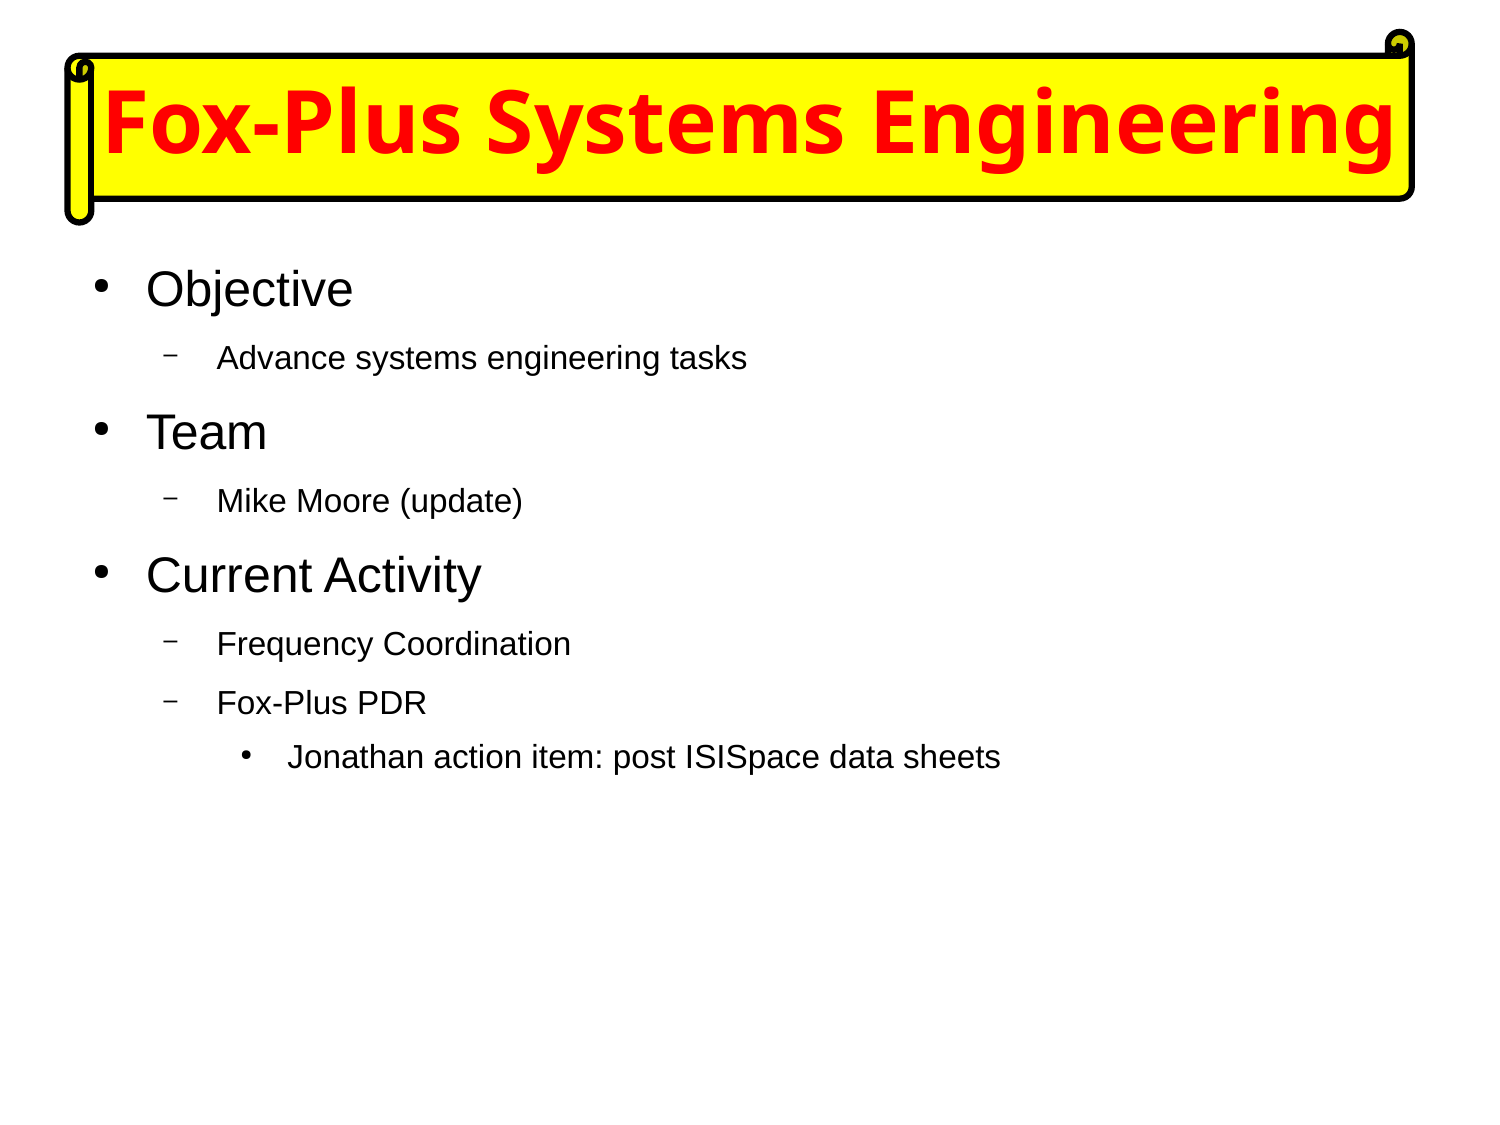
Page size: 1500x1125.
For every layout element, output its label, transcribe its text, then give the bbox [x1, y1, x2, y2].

text_box [67, 179, 1412, 223]
text_box Fox-Plus Systems Engineering [0, 58, 1500, 179]
list Objective Advance systems engineering tasks Team Mike Moore (update) Current Activity Frequency Coordination Fox-Plus PDR Jonathan action item: post ISISpace data sheets [75, 263, 1425, 916]
text_box [72, 31, 1412, 58]
